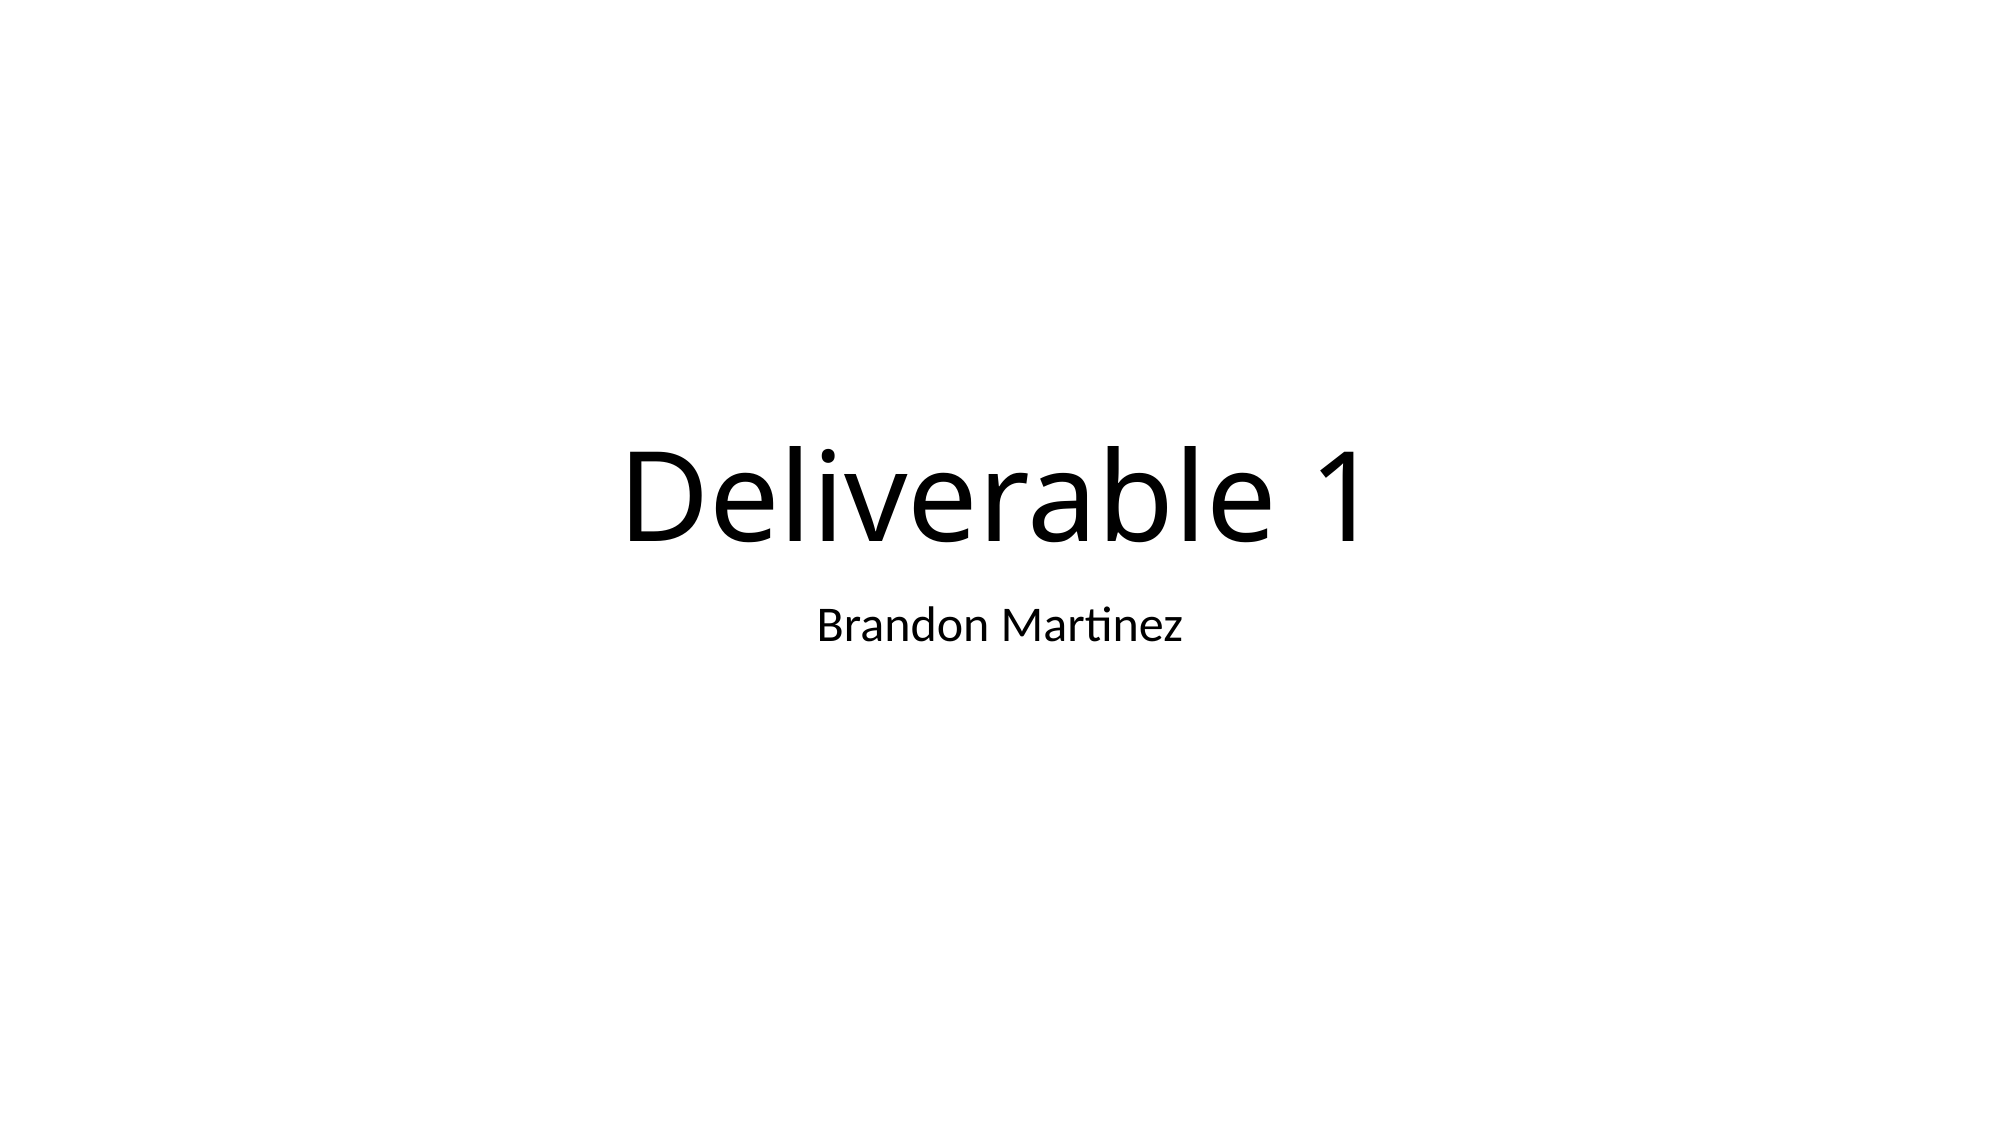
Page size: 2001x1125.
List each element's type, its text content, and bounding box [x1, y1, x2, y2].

title Deliverable 1 [249, 184, 1750, 576]
subtitle Brandon Martinez [249, 590, 1750, 863]
